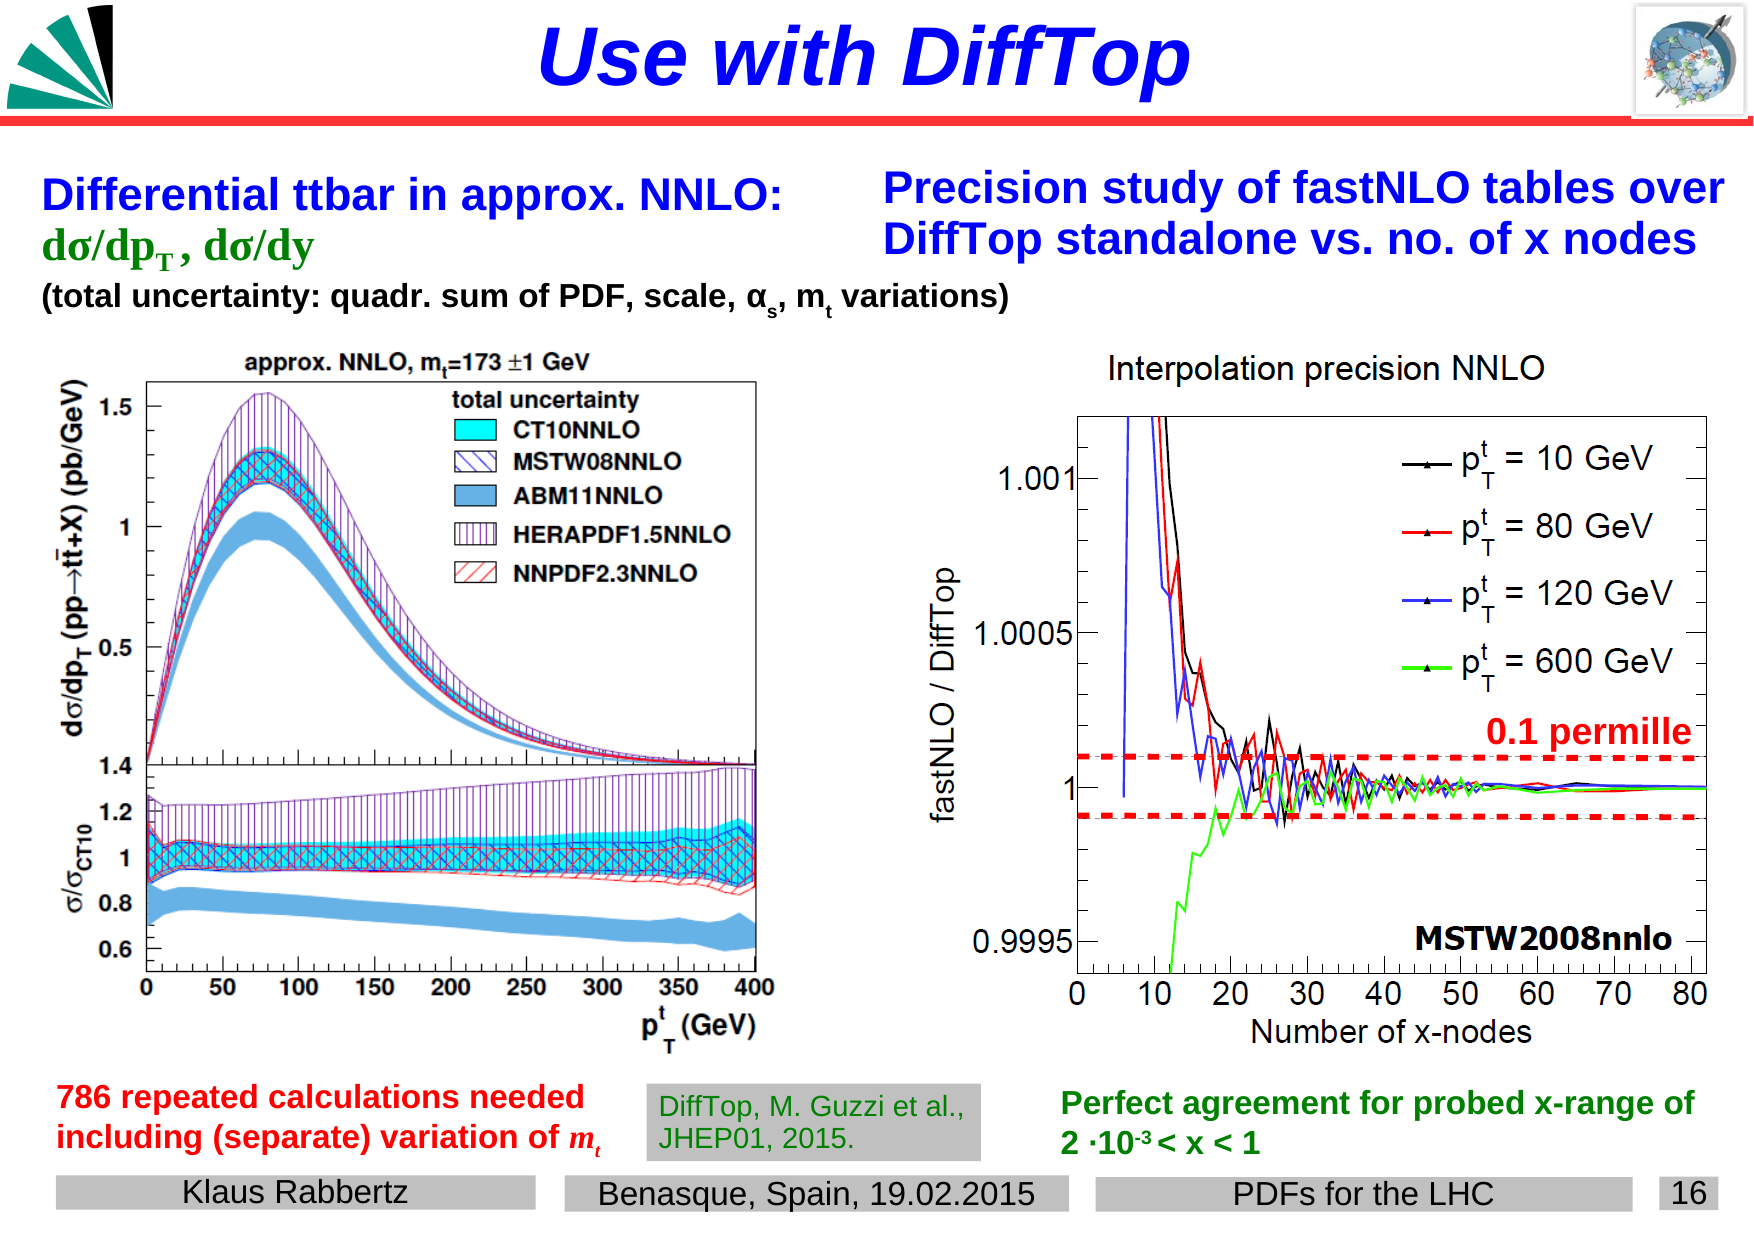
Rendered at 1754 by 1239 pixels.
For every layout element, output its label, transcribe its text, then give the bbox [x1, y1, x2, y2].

text_box Perfect agreement for probed x-range of 2 ∙10-3 < x < 1 [1045, 1073, 1737, 1169]
picture [7, 5, 113, 110]
picture [44, 340, 787, 1061]
title Use with DiffTop [123, 0, 1606, 114]
text_box Differential ttbar in approx. NNLO: dσ/dpT , dσ/dy (total uncertainty: quadr. sum of PDF, scale, αs, mt variations) [29, 162, 1014, 330]
picture [1631, 2, 1748, 119]
text_box 0.1 permille [1474, 705, 1705, 759]
picture [918, 347, 1719, 1054]
text_box Precision study of fastNLO tables over DiffTop standalone vs. no. of x nodes [871, 156, 1737, 271]
text_box DiffTop, M. Guzzi et al., JHEP01, 2015. [646, 1083, 981, 1162]
text_box 786 repeated calculations needed including (separate) variation of mt [41, 1067, 638, 1169]
